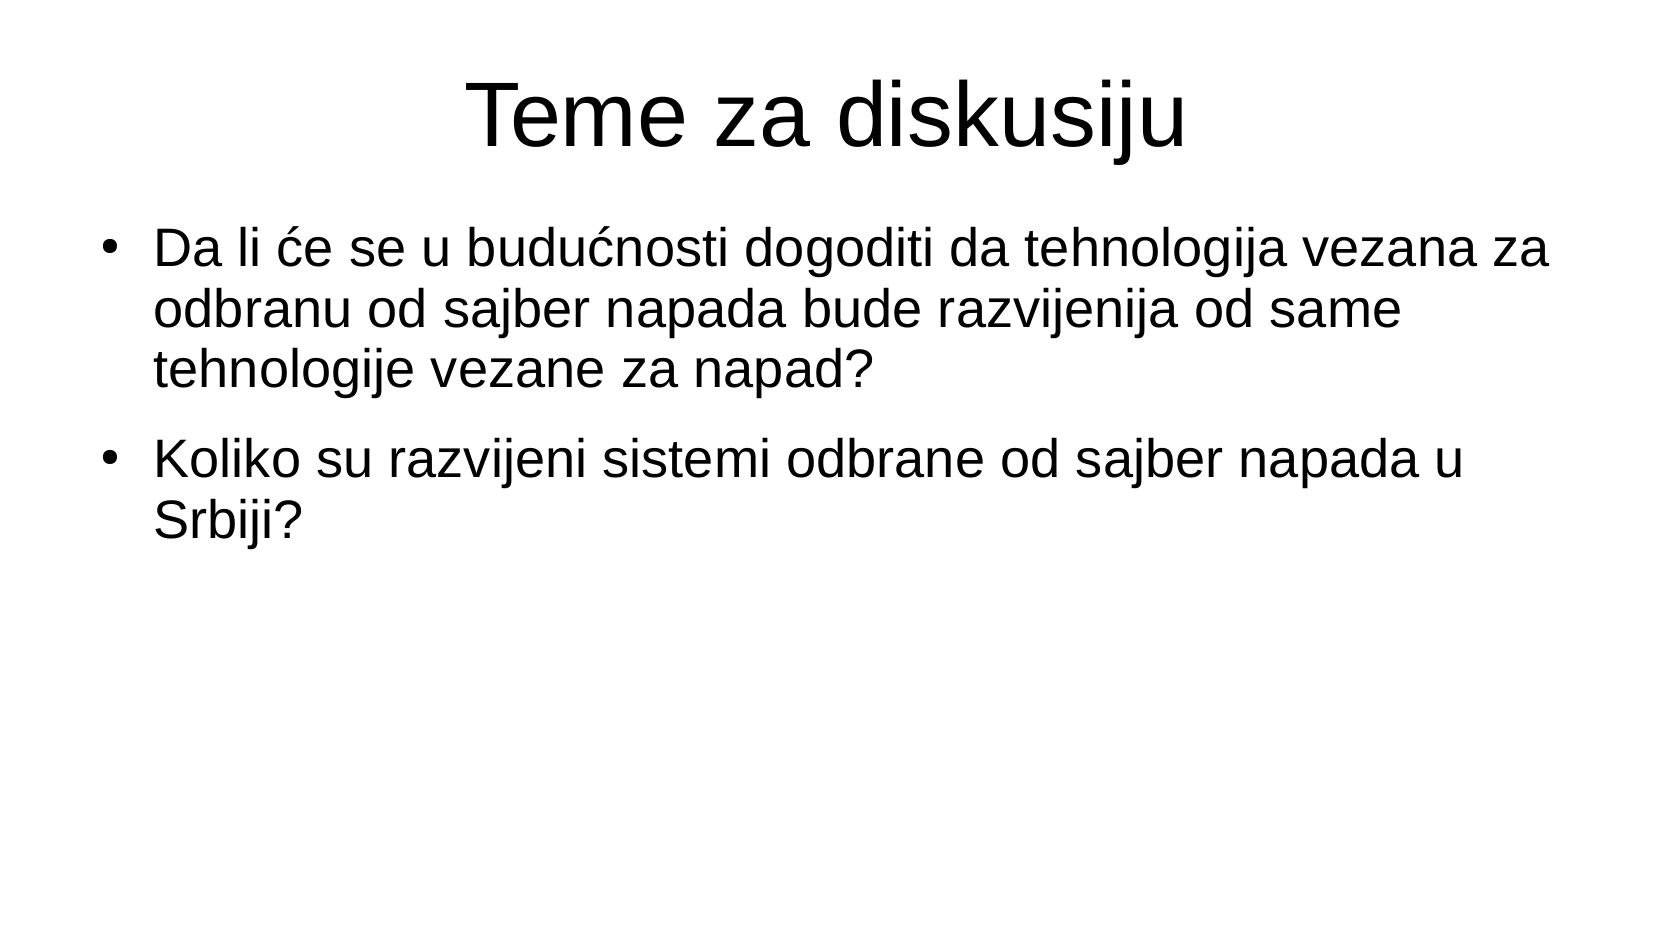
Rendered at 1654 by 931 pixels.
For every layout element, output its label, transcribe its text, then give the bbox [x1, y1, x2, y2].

title Teme za diskusiju [82, 37, 1571, 193]
list Da li će se u budućnosti dogoditi da tehnologija vezana za odbranu od sajber napada bude razvijenija od same tehnologije vezane za napad? Koliko su razvijeni sistemi odbrane od sajber napada u Srbiji? [82, 217, 1571, 758]
